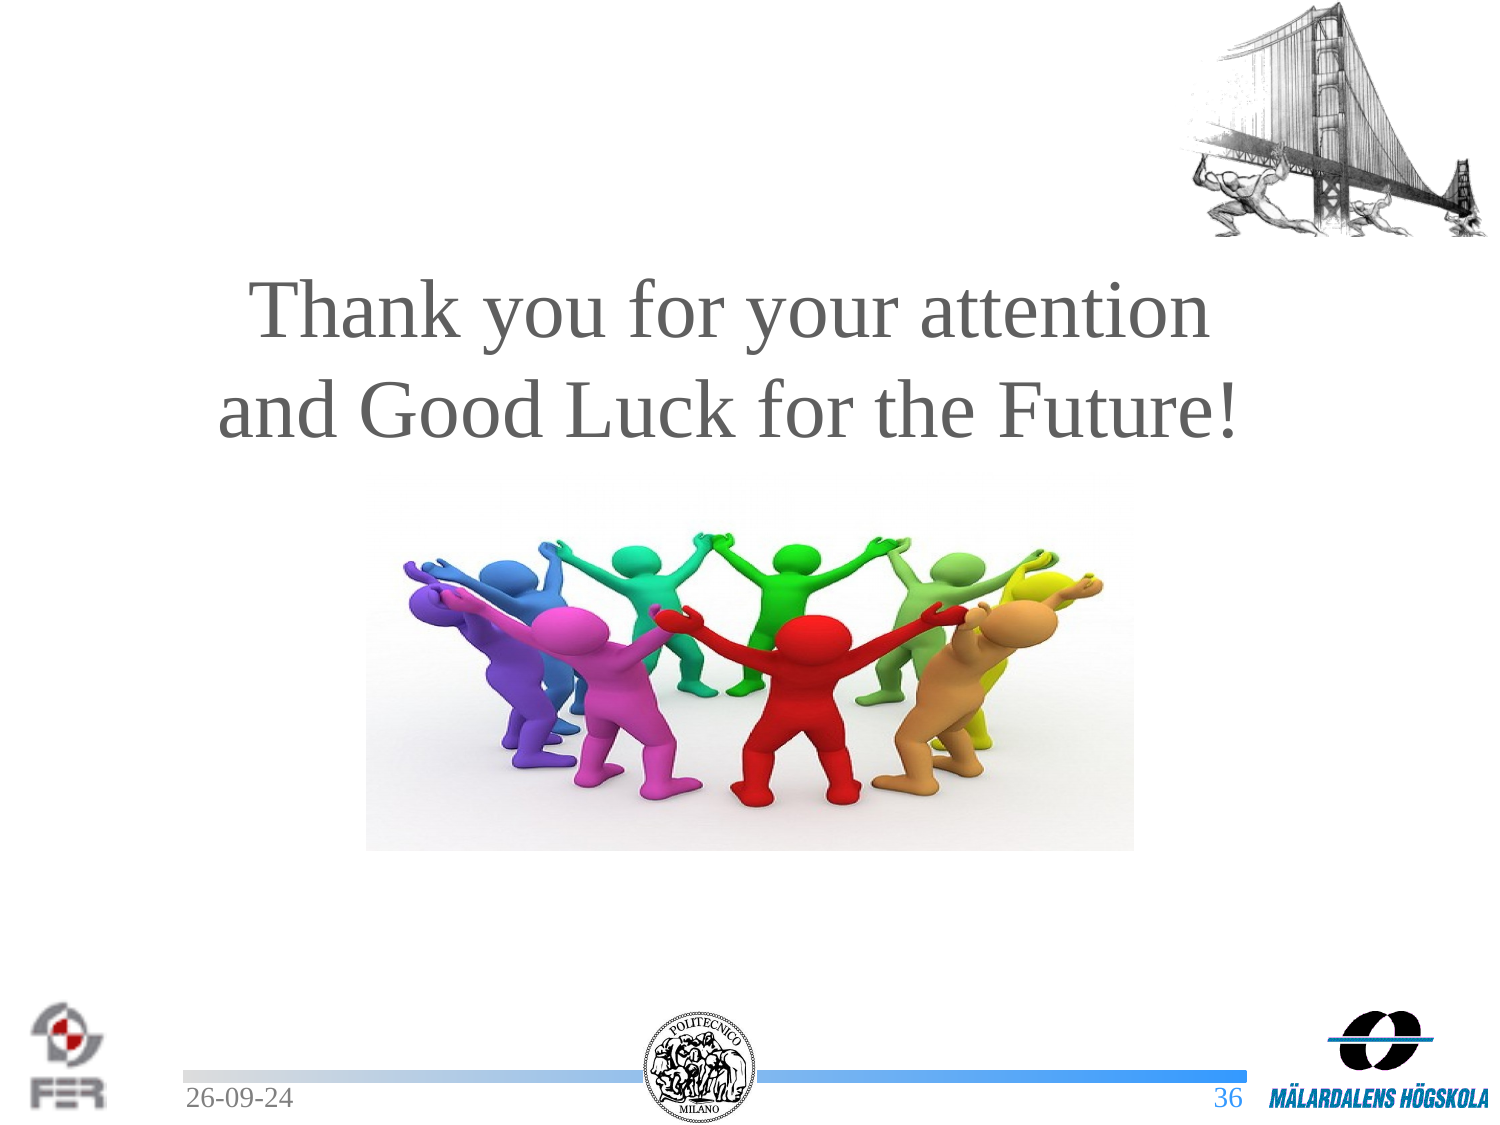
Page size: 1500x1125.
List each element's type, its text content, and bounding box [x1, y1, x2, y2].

title Thank you for your attention and Good Luck for the Future! [55, 246, 1406, 462]
picture [1175, 0, 1488, 237]
text_box 14-01-09 [171, 1070, 396, 1114]
picture [1454, 1091, 1459, 1108]
picture [366, 472, 1134, 851]
picture [643, 1011, 757, 1123]
picture [1269, 1011, 1488, 1108]
picture [1368, 1093, 1374, 1104]
picture [29, 987, 107, 1125]
picture [1435, 1096, 1441, 1104]
text_box <numero> [1186, 1070, 1258, 1114]
